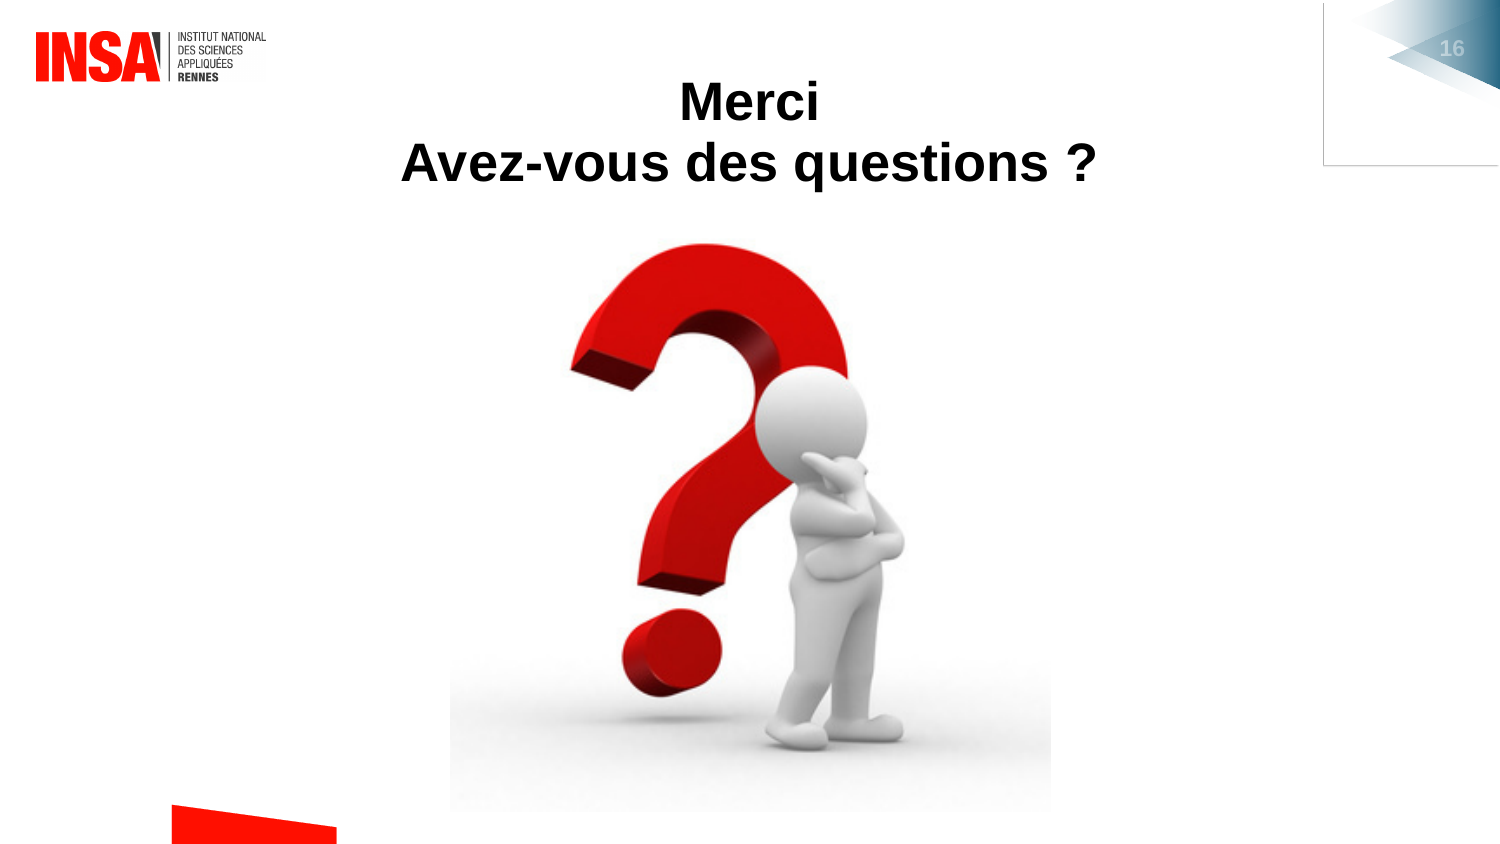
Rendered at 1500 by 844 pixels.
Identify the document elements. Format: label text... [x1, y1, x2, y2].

text_box [1349, 0, 1500, 90]
picture [36, 31, 266, 64]
picture [450, 211, 1051, 812]
text_box Merci Avez-vous des questions ? [0, 64, 1500, 201]
